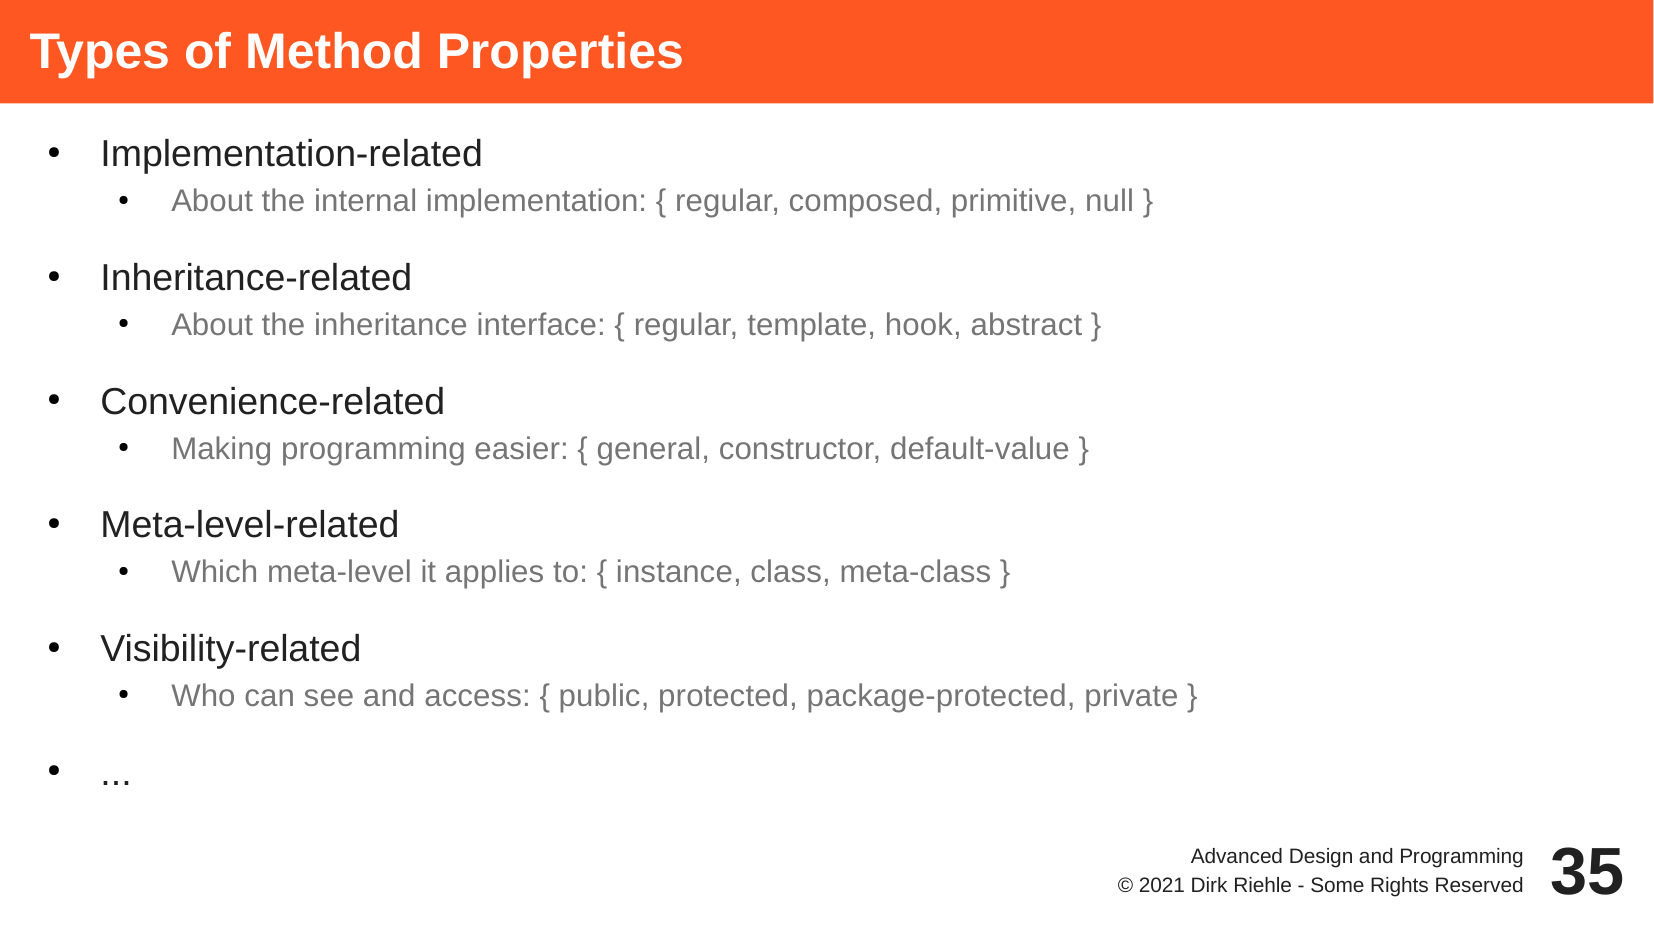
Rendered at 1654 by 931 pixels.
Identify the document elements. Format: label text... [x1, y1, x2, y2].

title Types of Method Properties [0, 0, 1654, 104]
list Implementation-related About the internal implementation: { regular, composed, primitive, null } Inheritance-related About the inheritance interface: { regular, template, hook, abstract } Convenience-related Making programming easier: { general, constructor, default-value } Meta-level-related Which meta-level it applies to: { instance, class, meta-class } Visibility-related Who can see and access: { public, protected, package-protected, private } ... [29, 132, 1625, 813]
